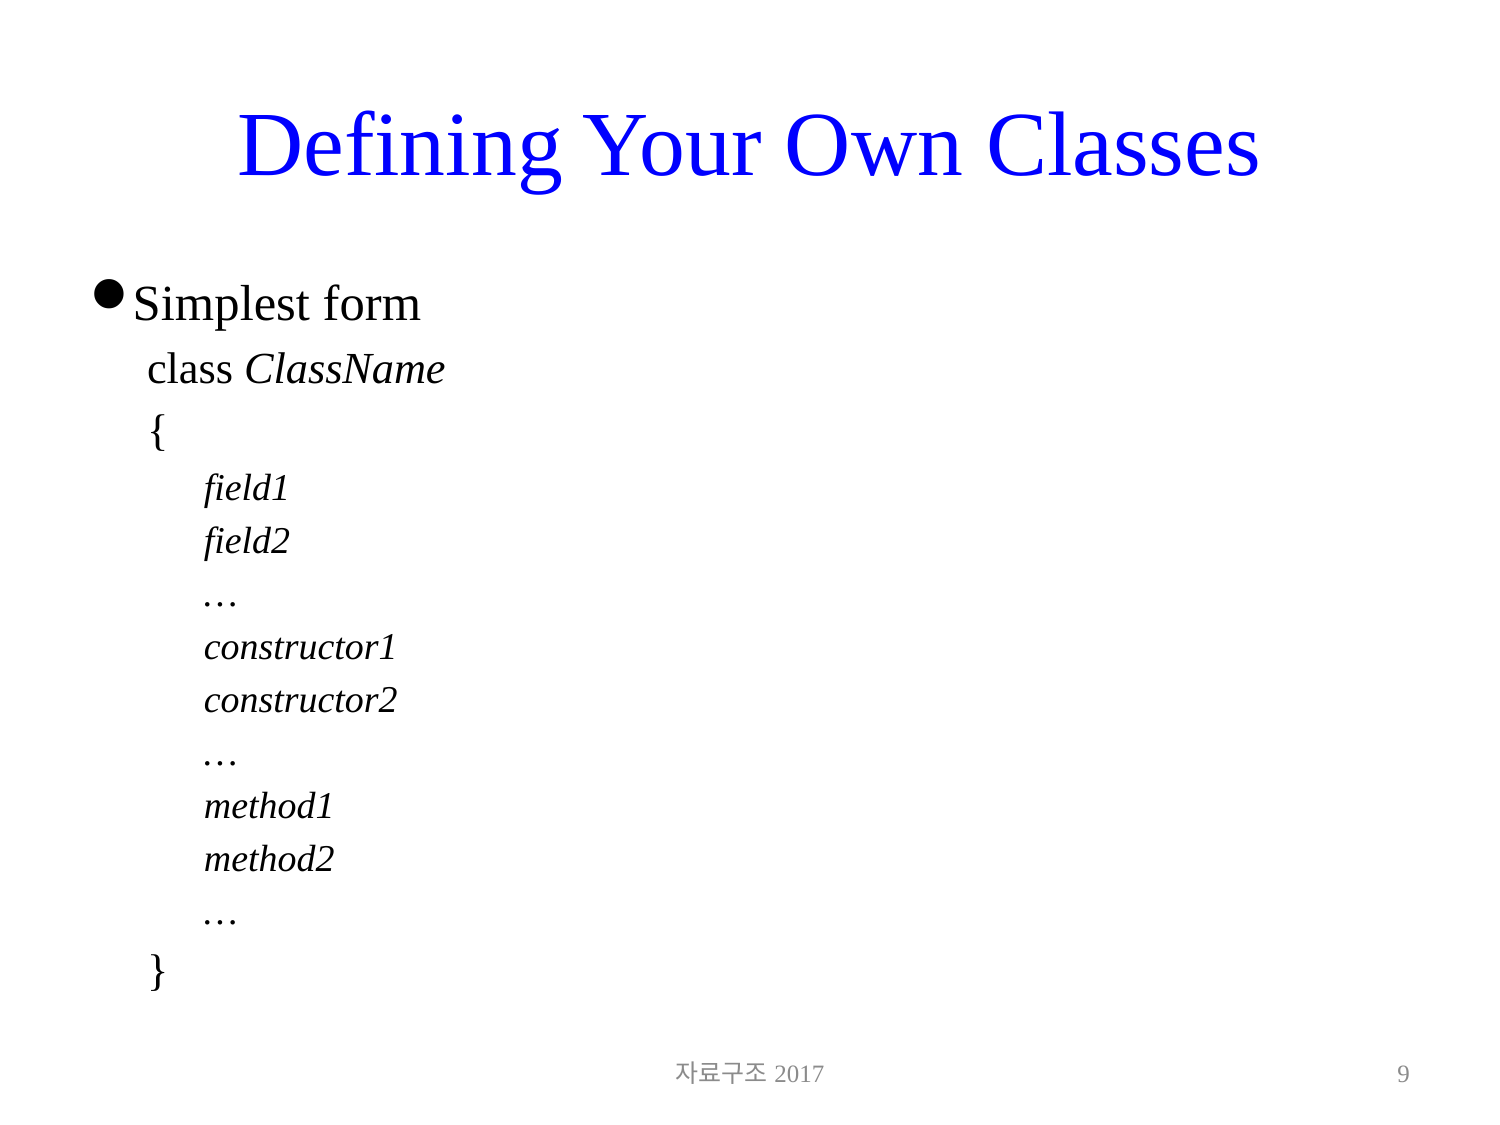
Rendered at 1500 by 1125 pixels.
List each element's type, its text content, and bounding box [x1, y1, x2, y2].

slide_number <숫자> [1074, 1042, 1425, 1103]
list Simplest form class ClassName { field1 field2 … constructor1 constructor2 … method1 method2 … } [75, 262, 1425, 1005]
footer 자료구조 2017 [512, 1042, 988, 1103]
title Defining Your Own Classes [75, 45, 1425, 233]
